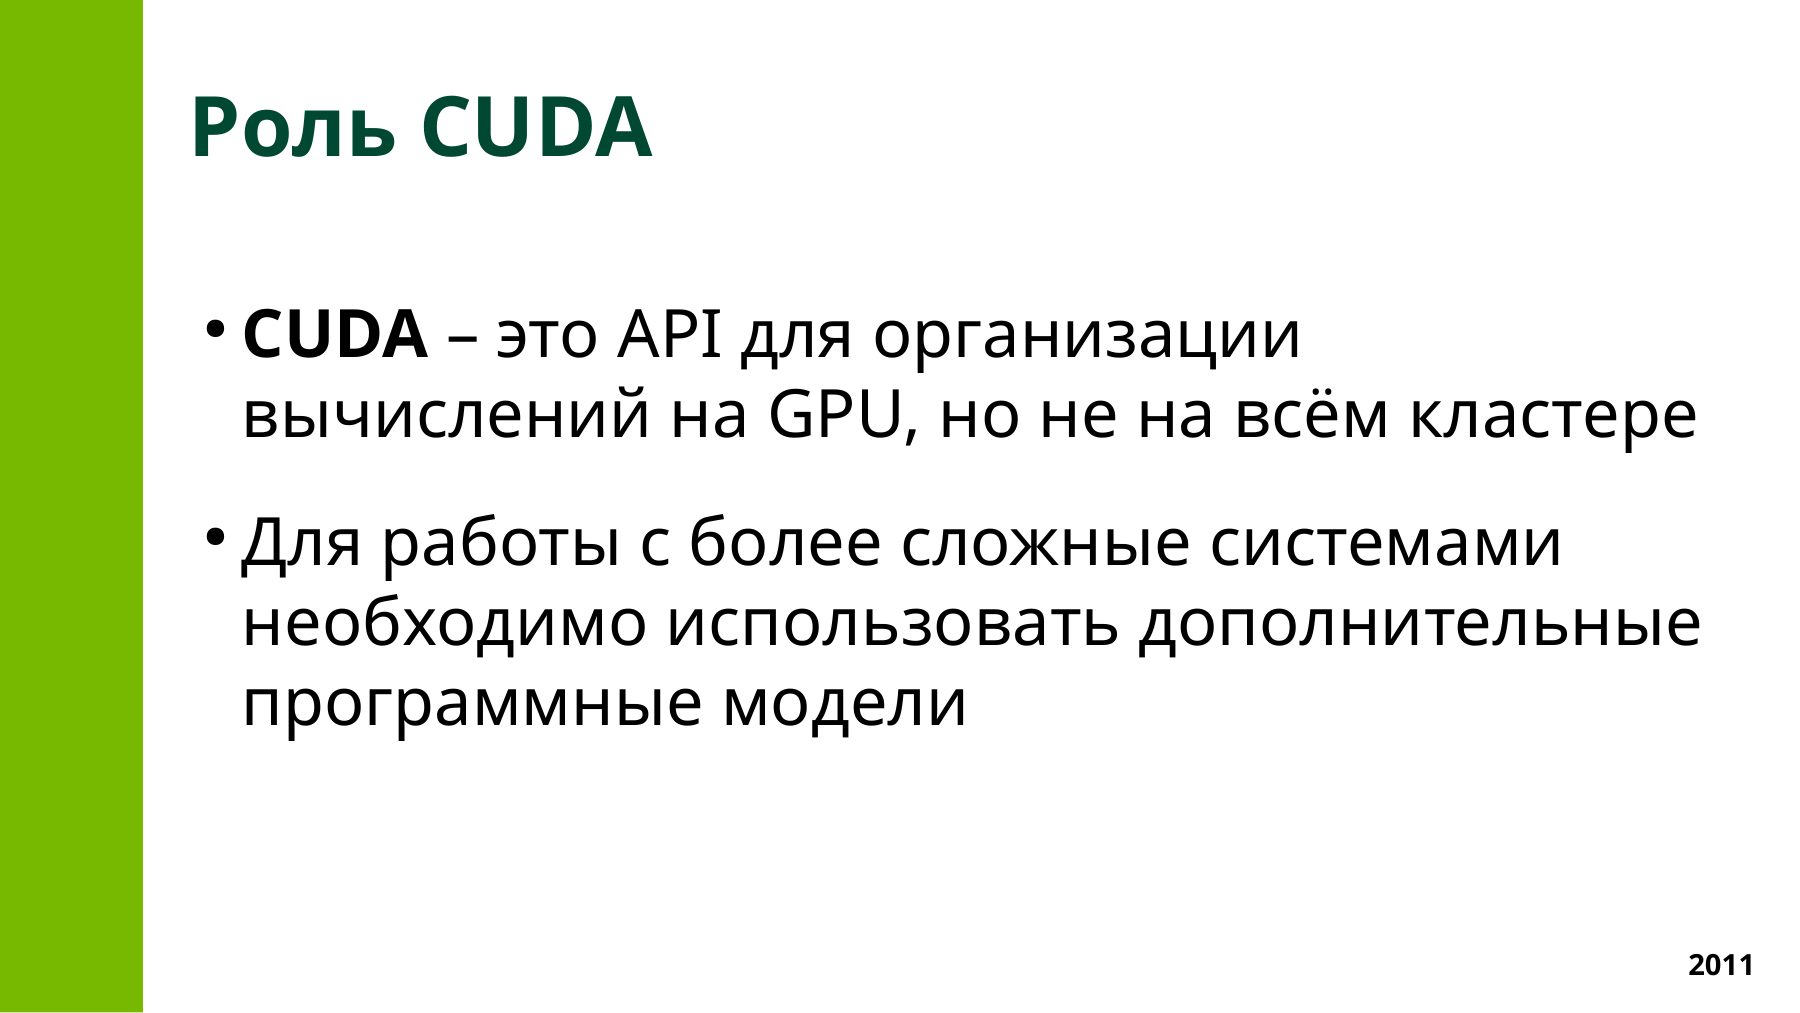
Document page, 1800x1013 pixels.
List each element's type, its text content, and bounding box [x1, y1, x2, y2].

list CUDA – это API для организации вычислений на GPU, но не на всём кластере Для работы с более сложные системами необходимо использовать дополнительные программные модели [188, 283, 1733, 953]
title Роль CUDA [188, 40, 1733, 211]
